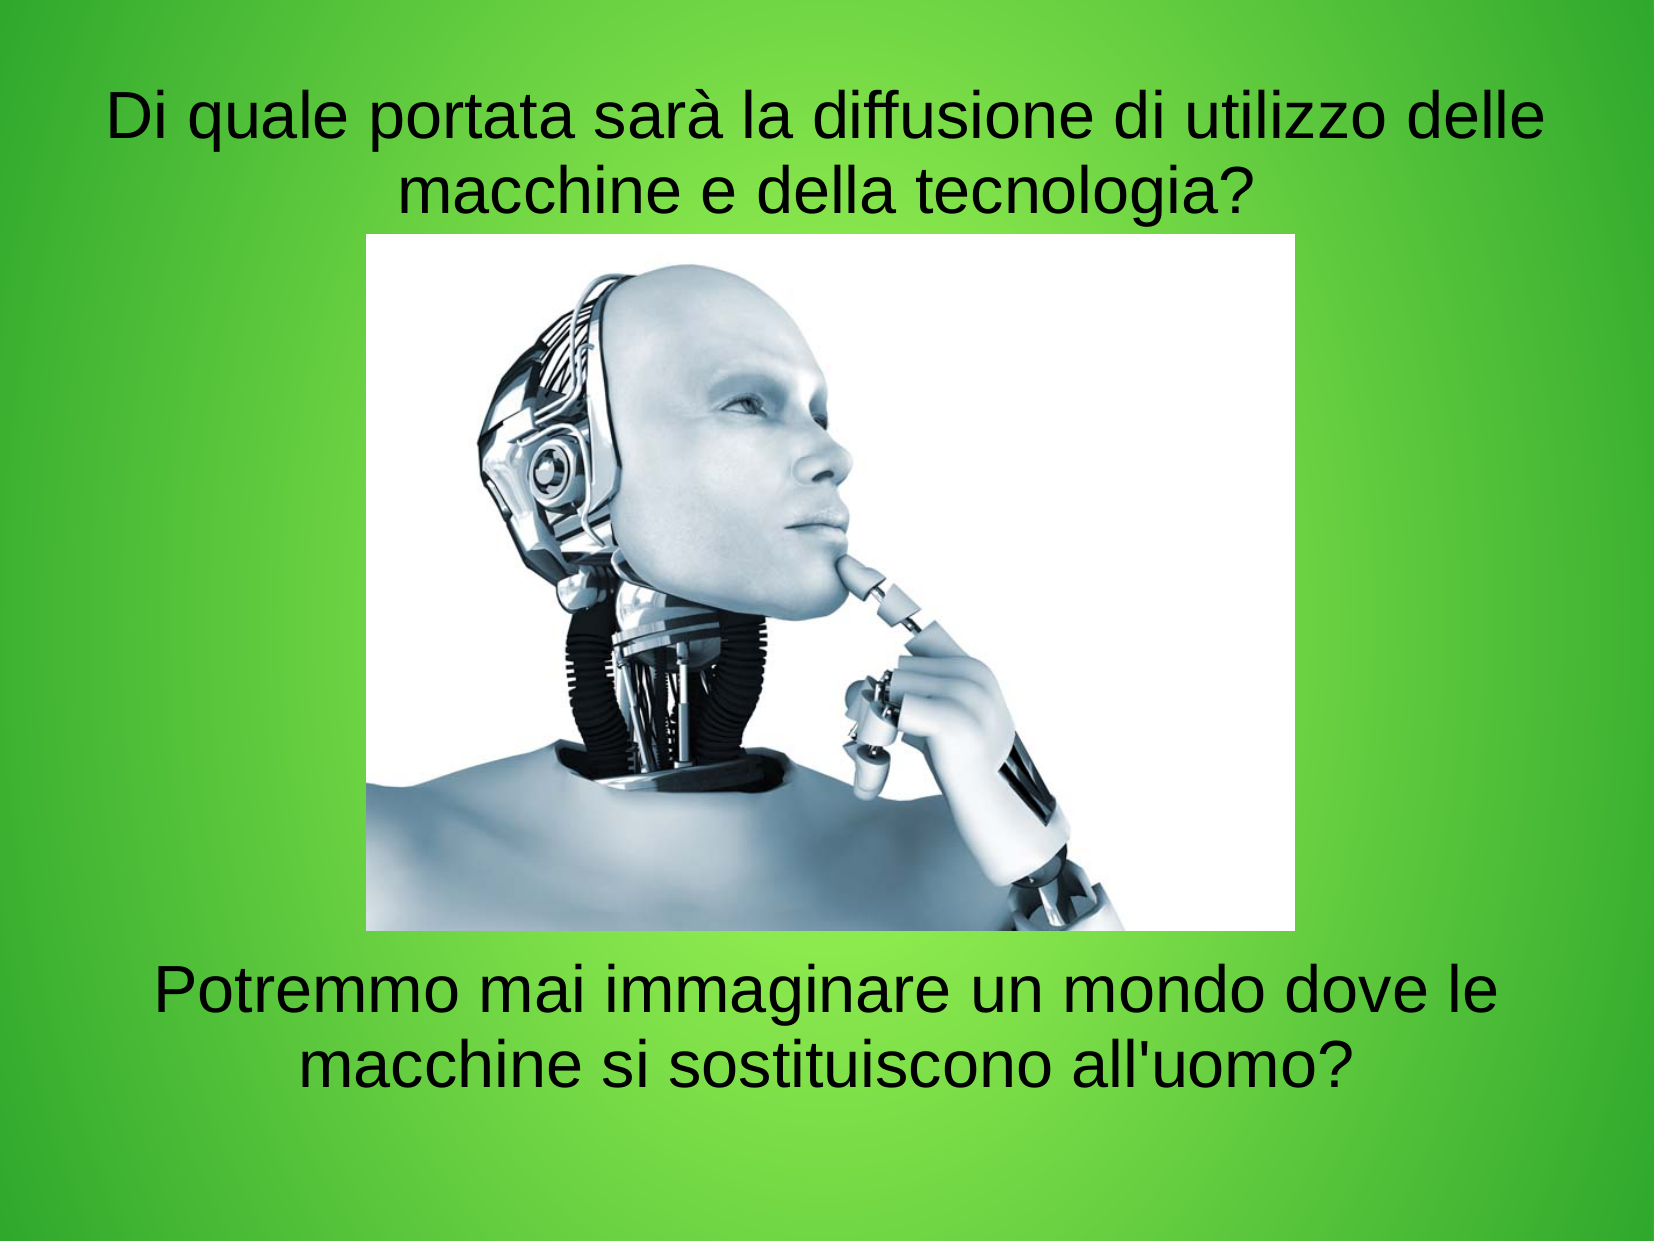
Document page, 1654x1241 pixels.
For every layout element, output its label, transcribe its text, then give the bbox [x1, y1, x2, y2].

text_box Potremmo mai immaginare un mondo dove le macchine si sostituiscono all'uomo? [0, 944, 1654, 1109]
text_box Di quale portata sarà la diffusione di utilizzo delle macchine e della tecnologia? [0, 70, 1654, 235]
picture [366, 234, 1295, 931]
